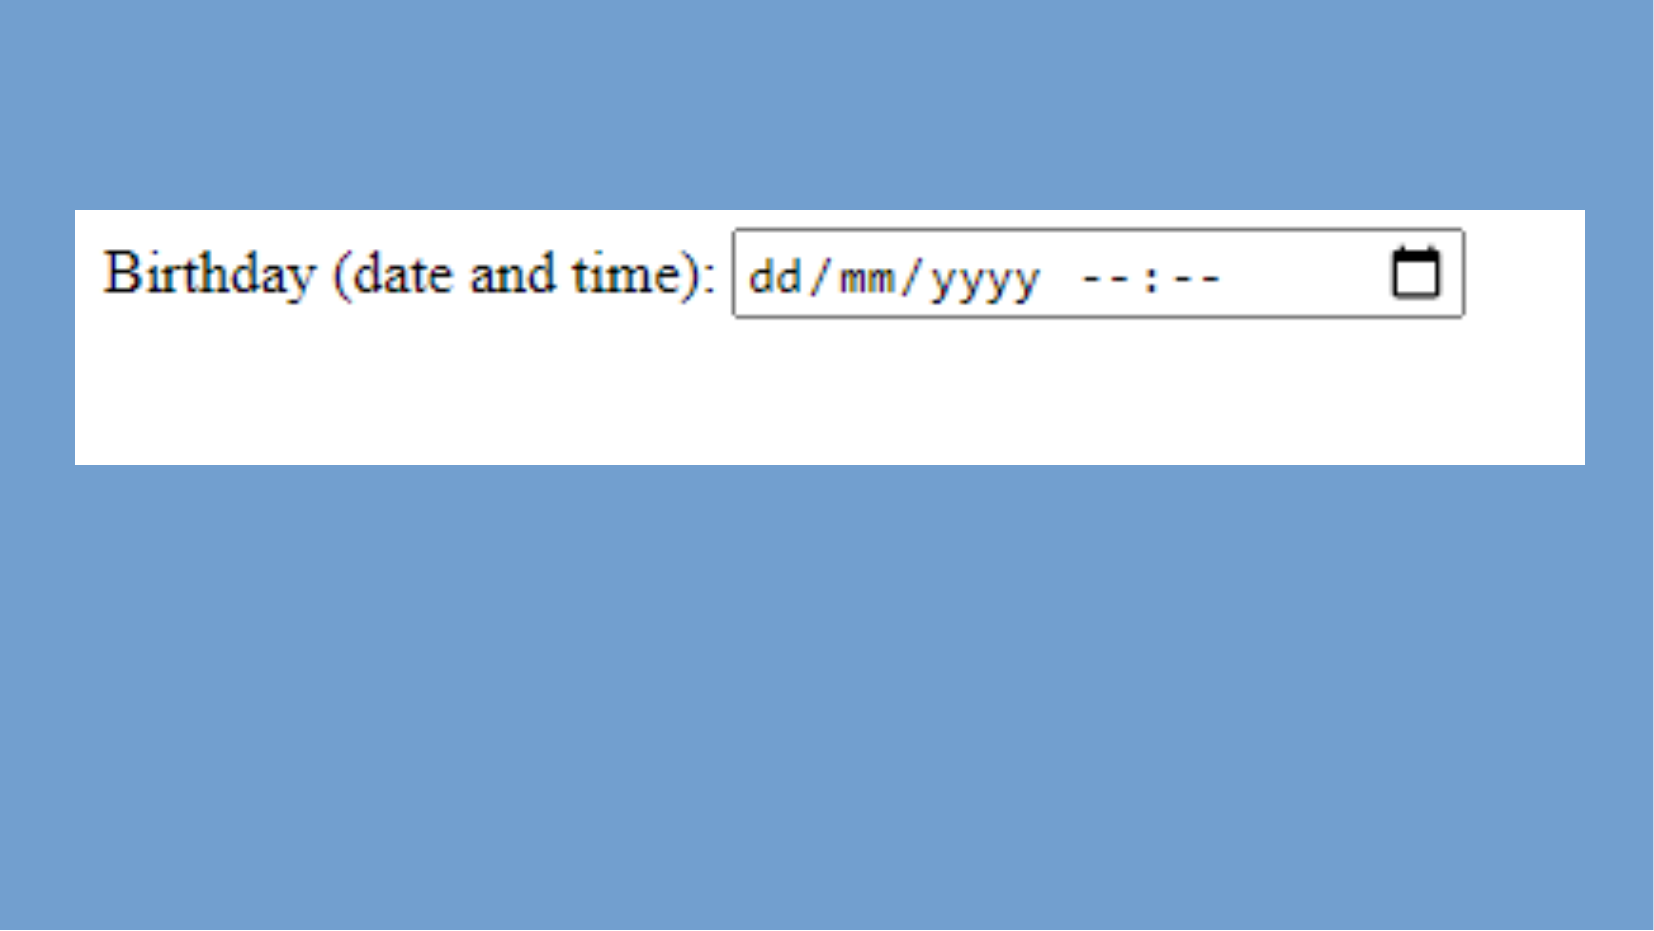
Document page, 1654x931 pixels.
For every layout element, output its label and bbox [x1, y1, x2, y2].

picture [75, 210, 1585, 466]
